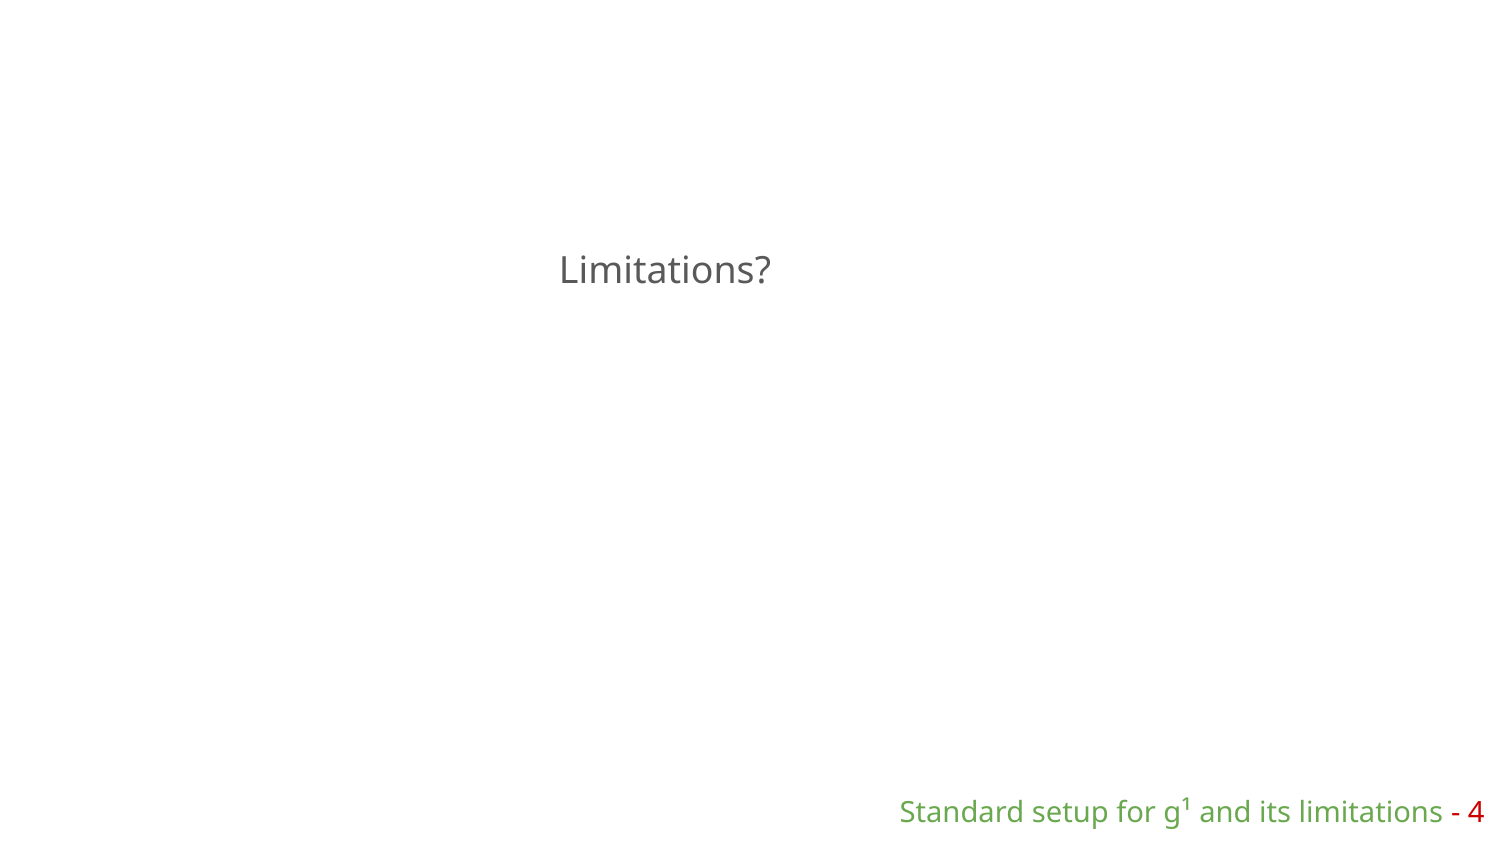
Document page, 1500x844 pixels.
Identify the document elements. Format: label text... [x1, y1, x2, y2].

text_box Standard setup for g¹ and its limitations - 4 [344, 778, 1500, 844]
text_box Limitations? [543, 231, 1221, 307]
